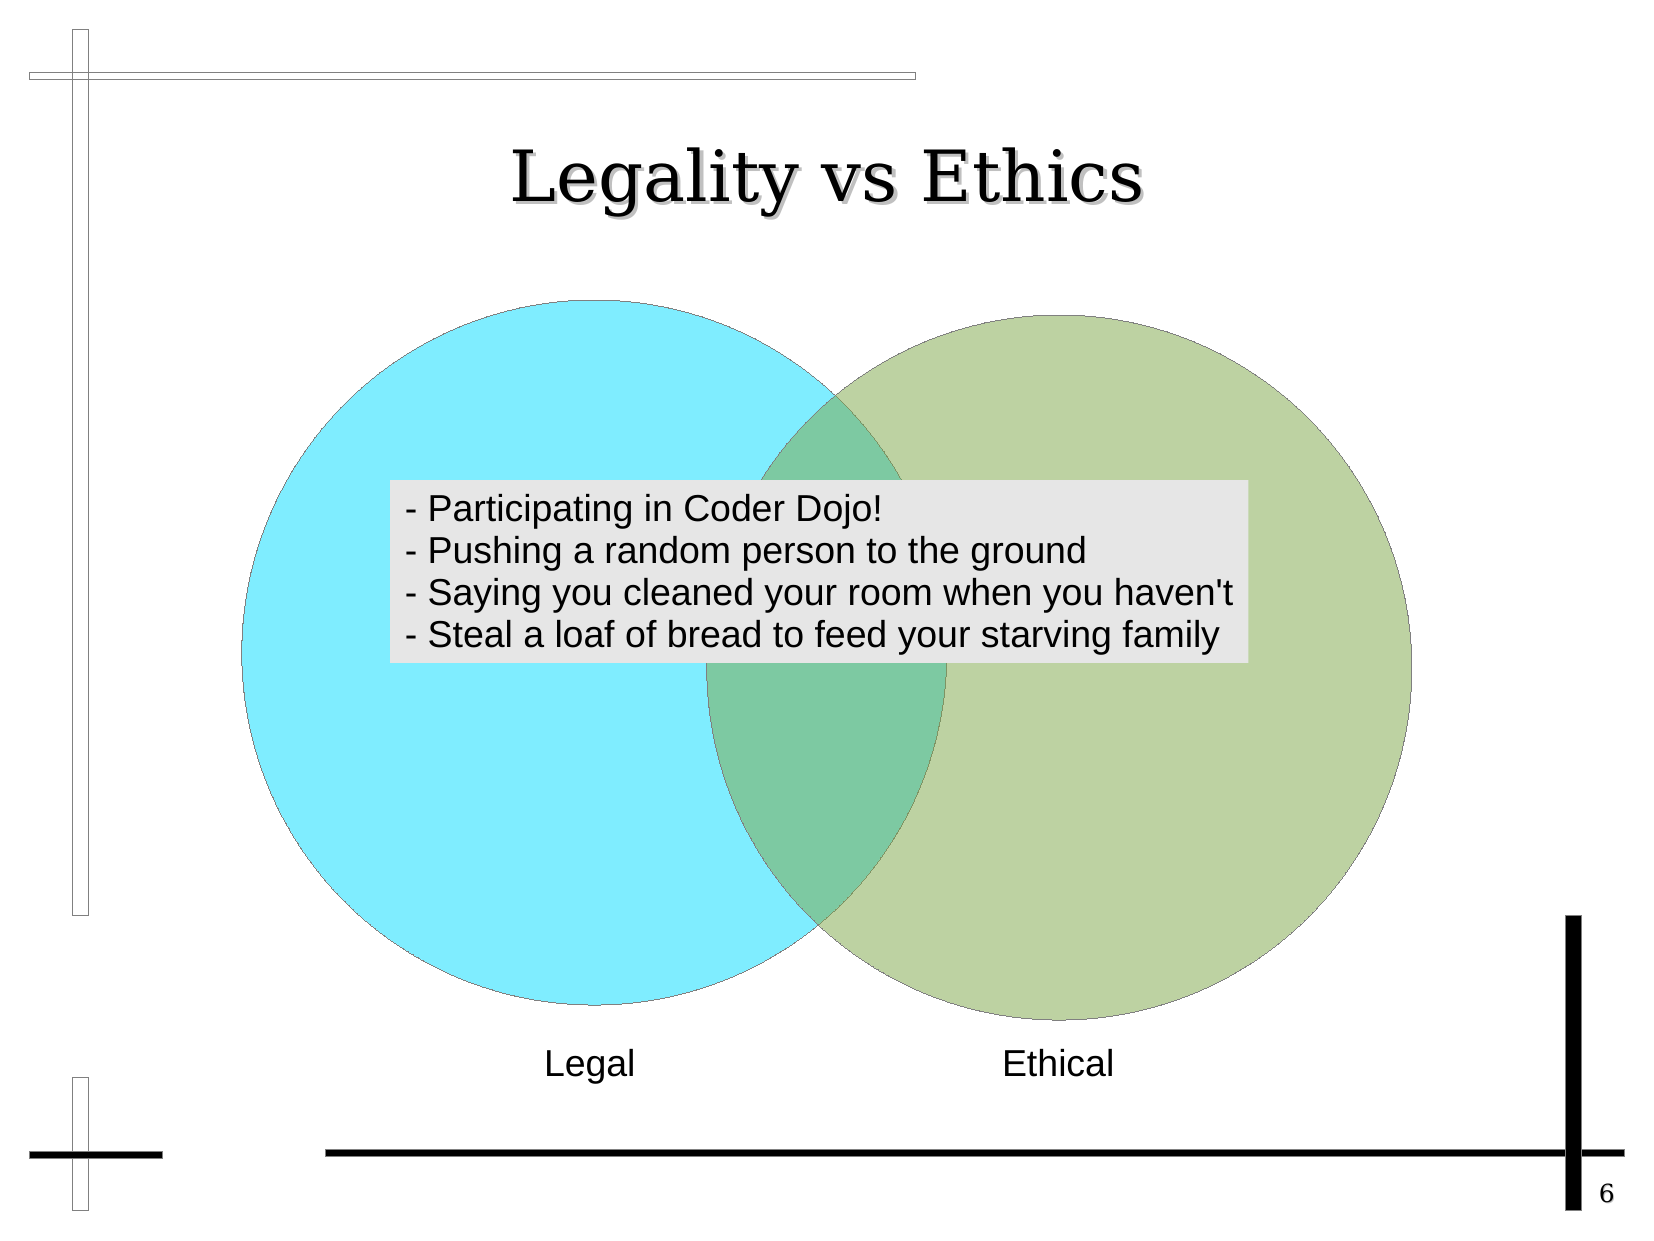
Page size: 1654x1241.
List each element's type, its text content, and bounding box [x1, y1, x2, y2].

title Legality vs Ethics [121, 88, 1534, 266]
text_box Ethical [987, 1035, 1130, 1092]
text_box [241, 300, 1412, 1021]
text_box Legal [529, 1035, 651, 1092]
text_box - Participating in Coder Dojo! - Pushing a random person to the ground - Saying you cleaned your room when you haven't - Steal a loaf of bread to feed your starving family [390, 480, 1246, 663]
